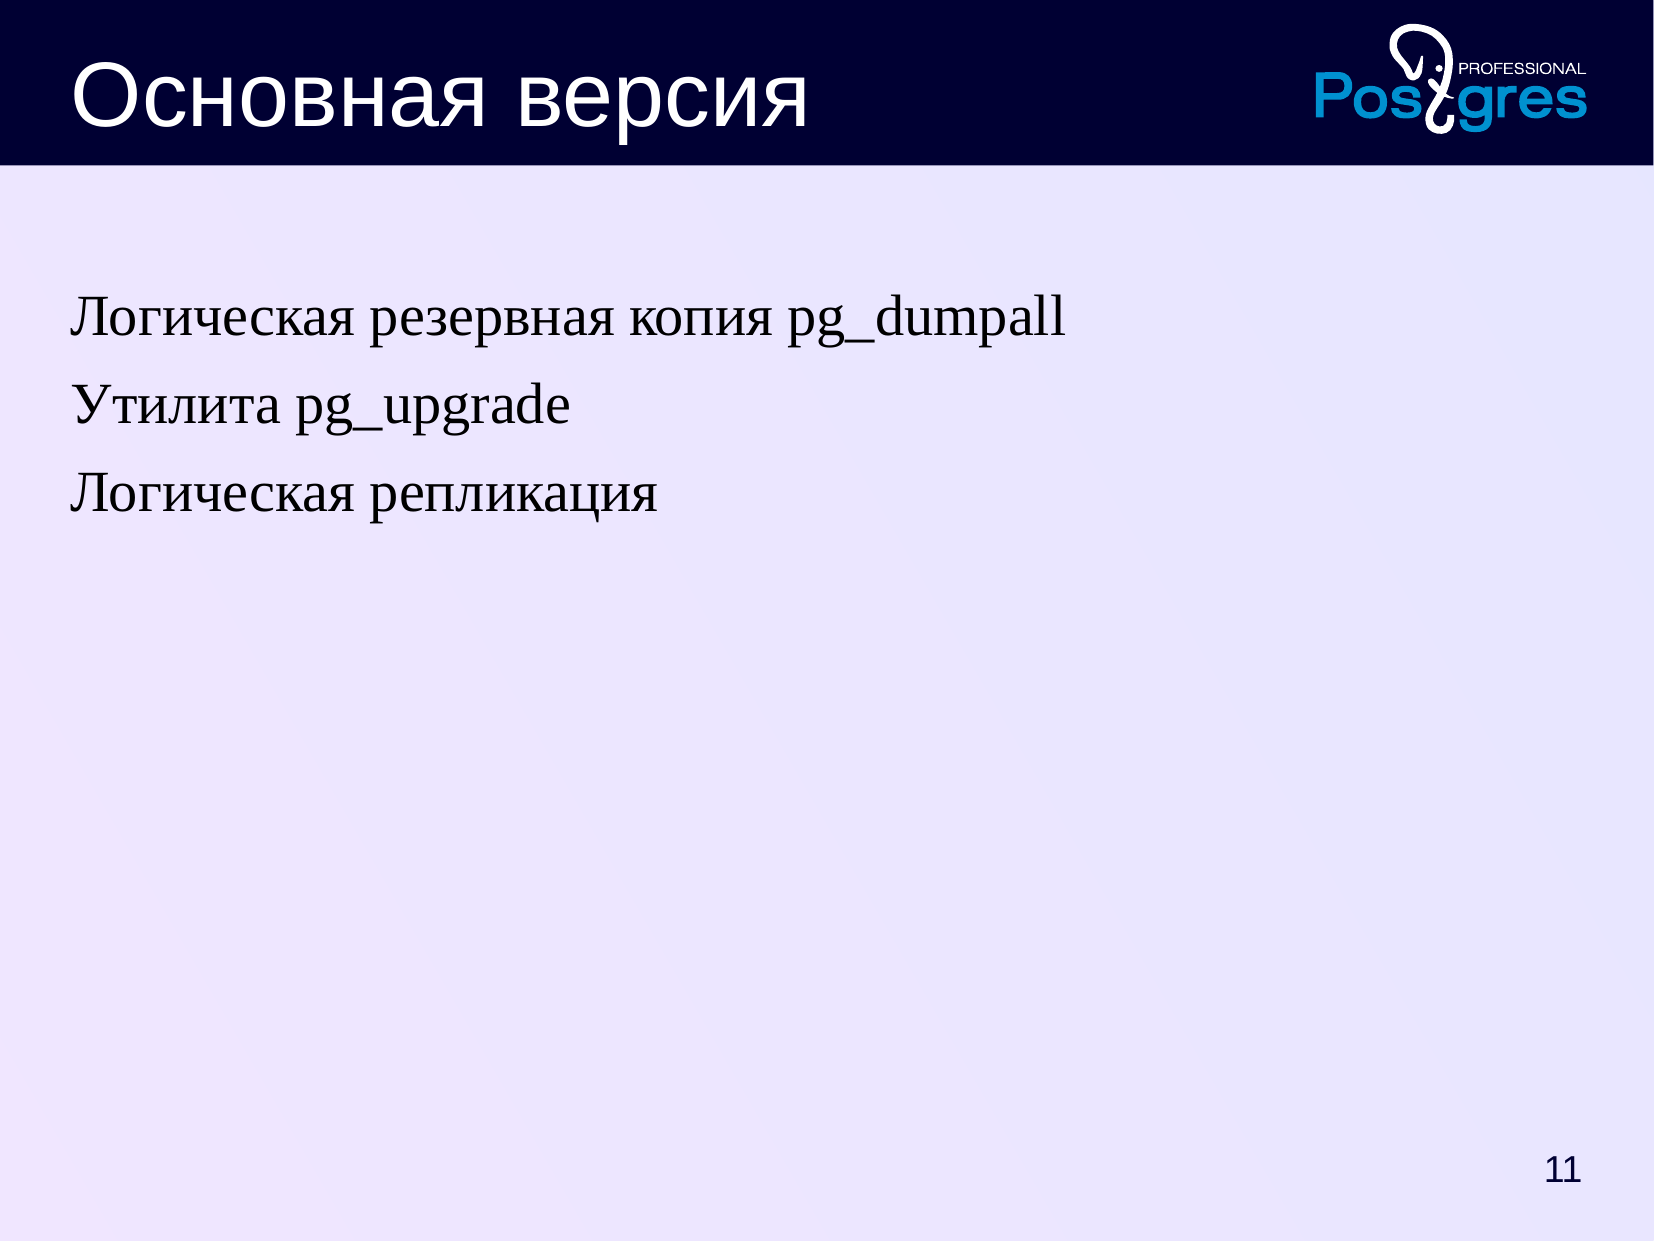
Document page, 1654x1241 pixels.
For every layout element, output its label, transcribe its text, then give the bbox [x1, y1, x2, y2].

title Основная версия [70, 43, 1276, 147]
list Логическая резервная копия pg_dumpall Утилита pg_upgrade Логическая репликация [70, 283, 1559, 1003]
